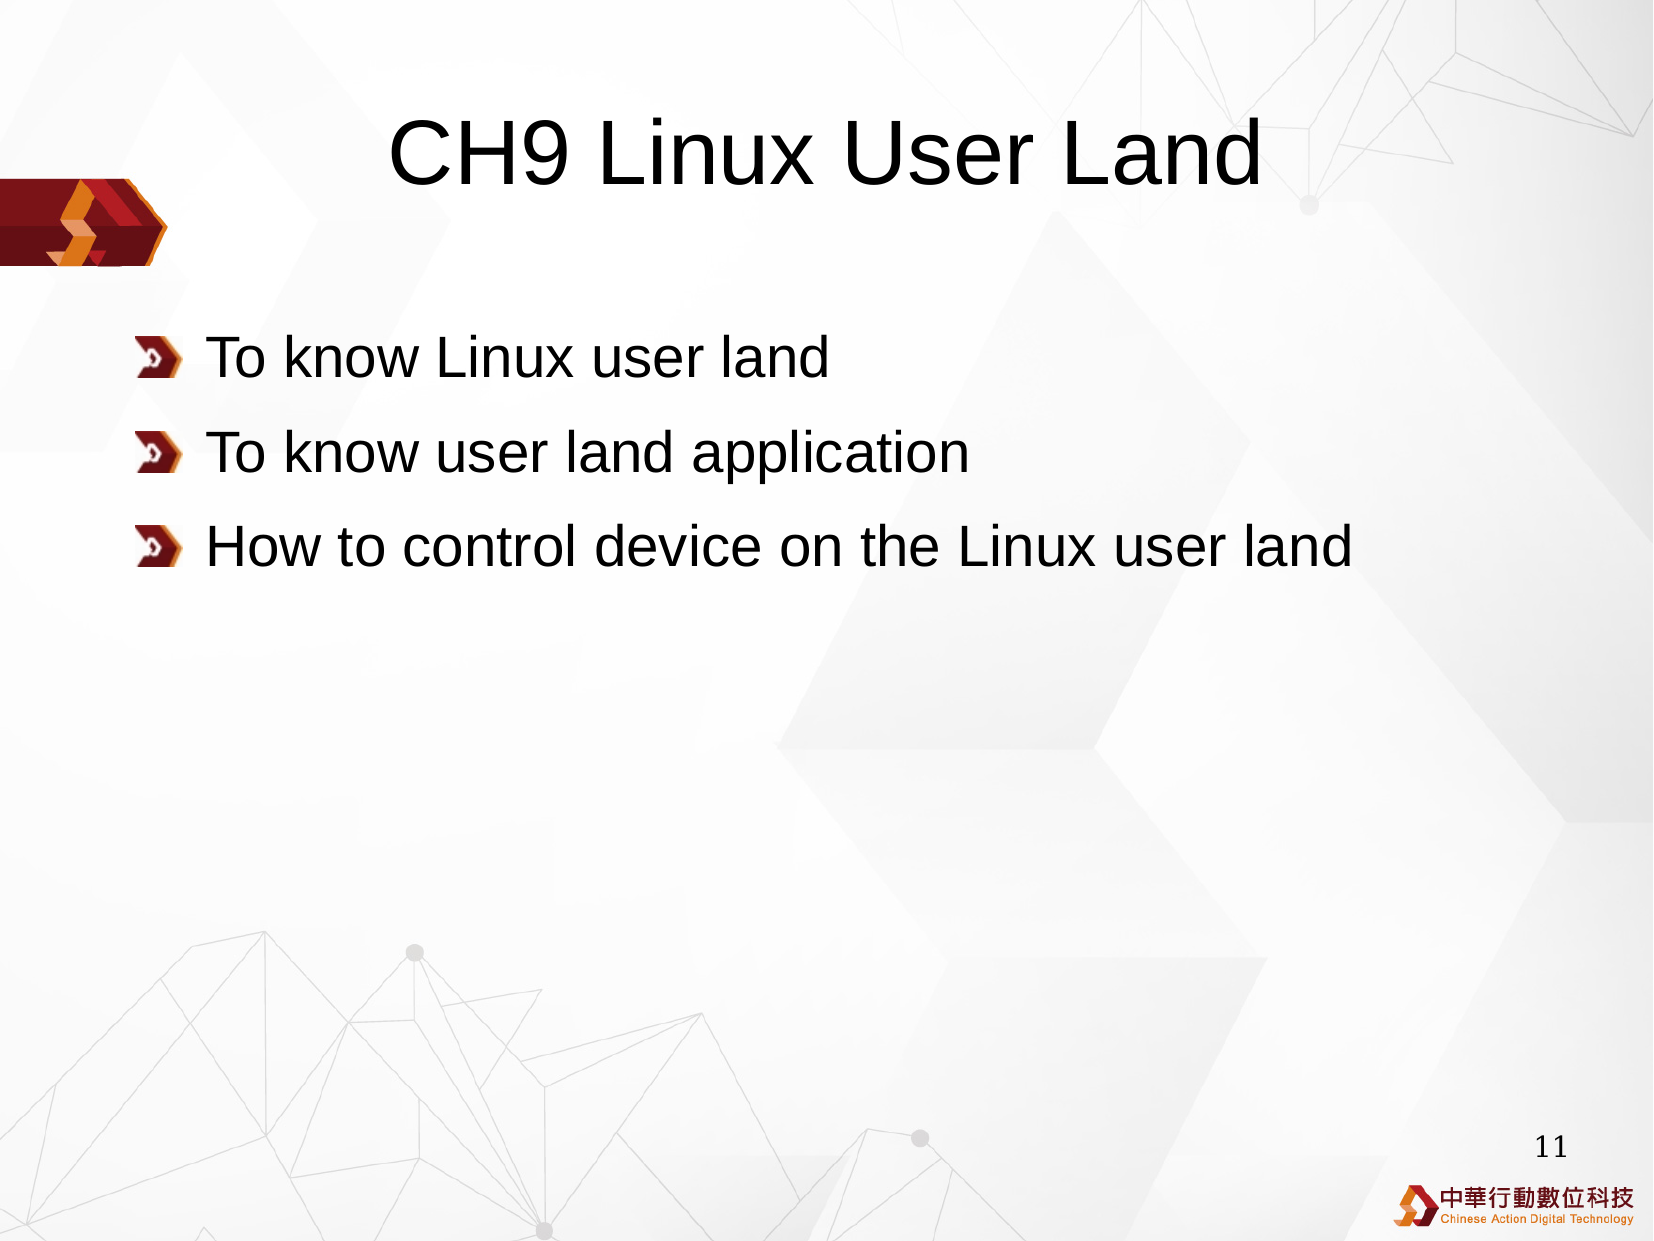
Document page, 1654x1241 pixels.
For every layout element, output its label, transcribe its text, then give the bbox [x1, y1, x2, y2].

picture [0, 0, 1654, 1241]
list To know Linux user land To know user land application How to control device on the Linux user land [118, 324, 1571, 1045]
title CH9 Linux User Land [82, 49, 1571, 257]
